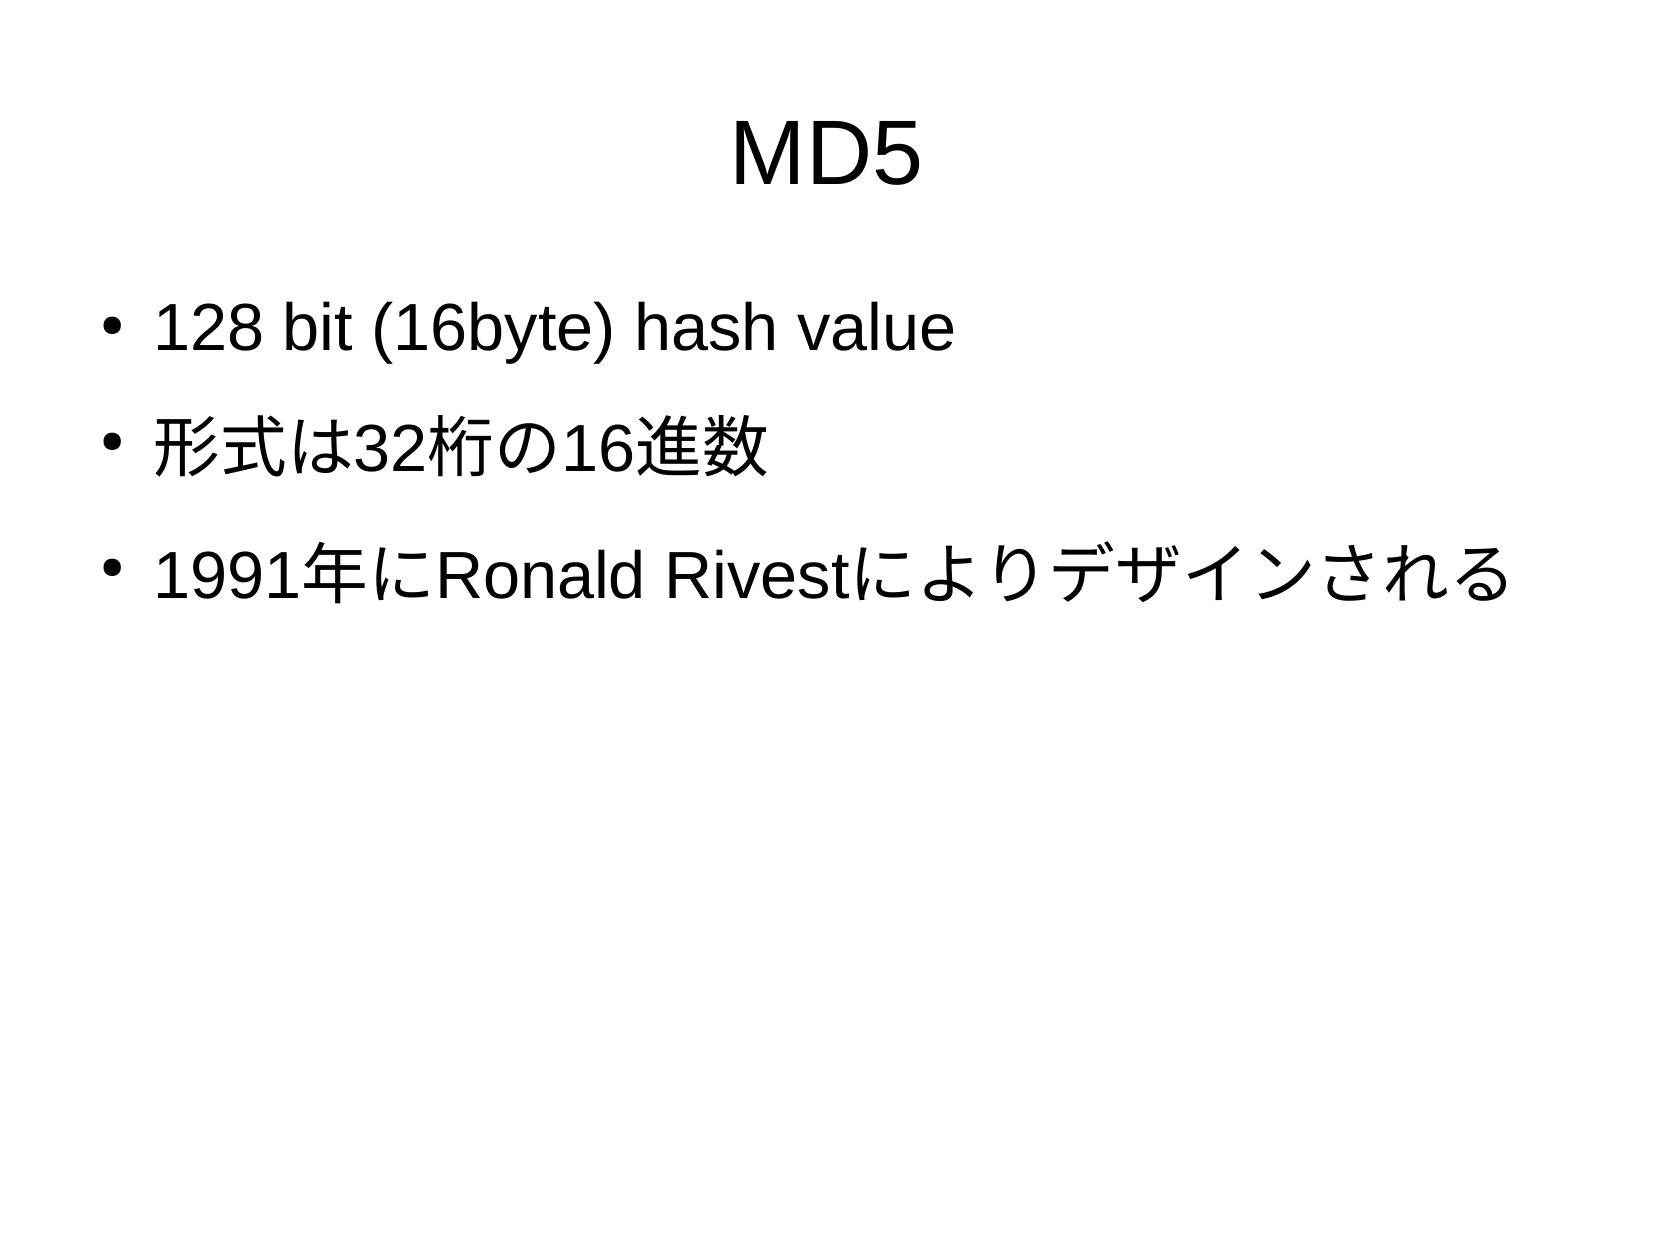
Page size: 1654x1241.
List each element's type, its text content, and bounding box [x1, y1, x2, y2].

title MD5 [82, 49, 1571, 257]
list 128 bit (16byte) hash value 形式は32桁の16進数 1991年にRonald Rivestによりデザインされる [82, 290, 1571, 1010]
